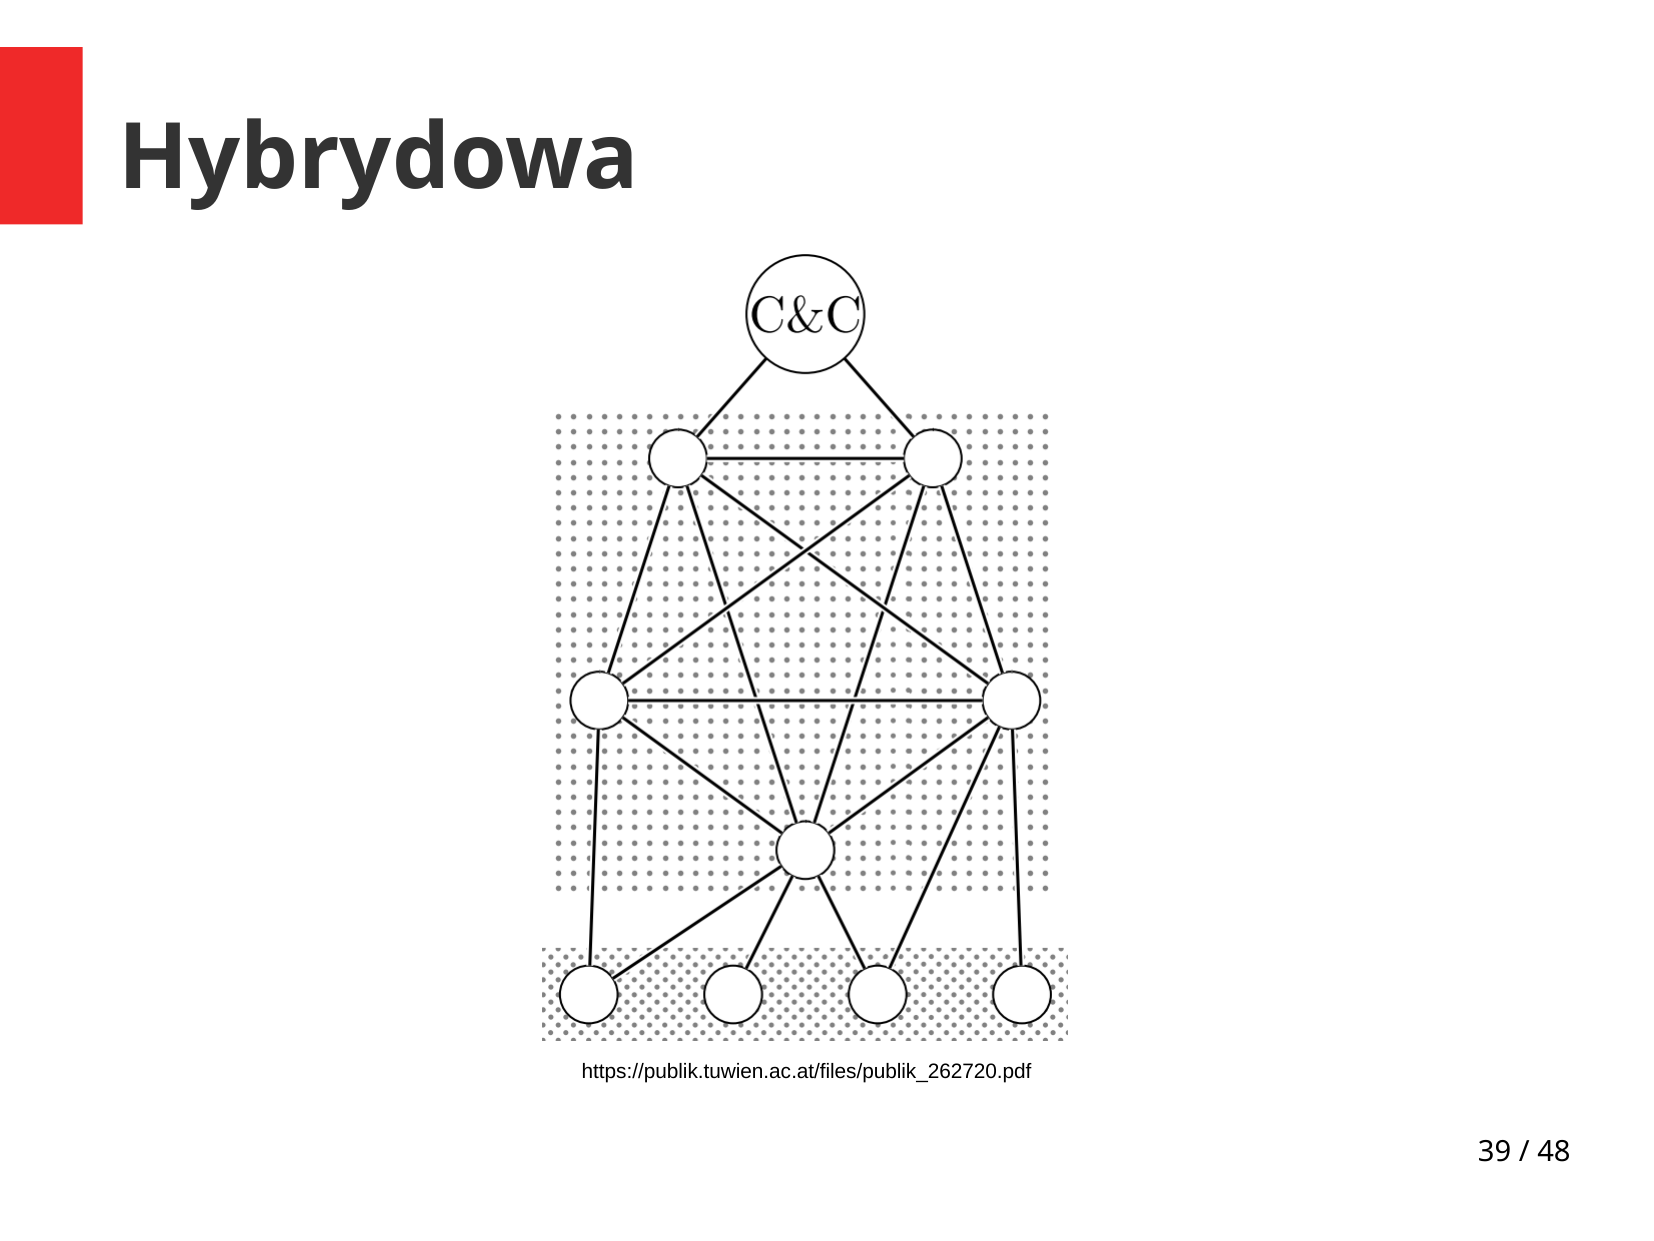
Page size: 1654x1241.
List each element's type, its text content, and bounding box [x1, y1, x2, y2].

text_box https://publik.tuwien.ac.at/files/publik_262720.pdf [566, 1052, 1288, 1087]
title Hybrydowa [118, 49, 1571, 257]
picture [516, 236, 1099, 1052]
